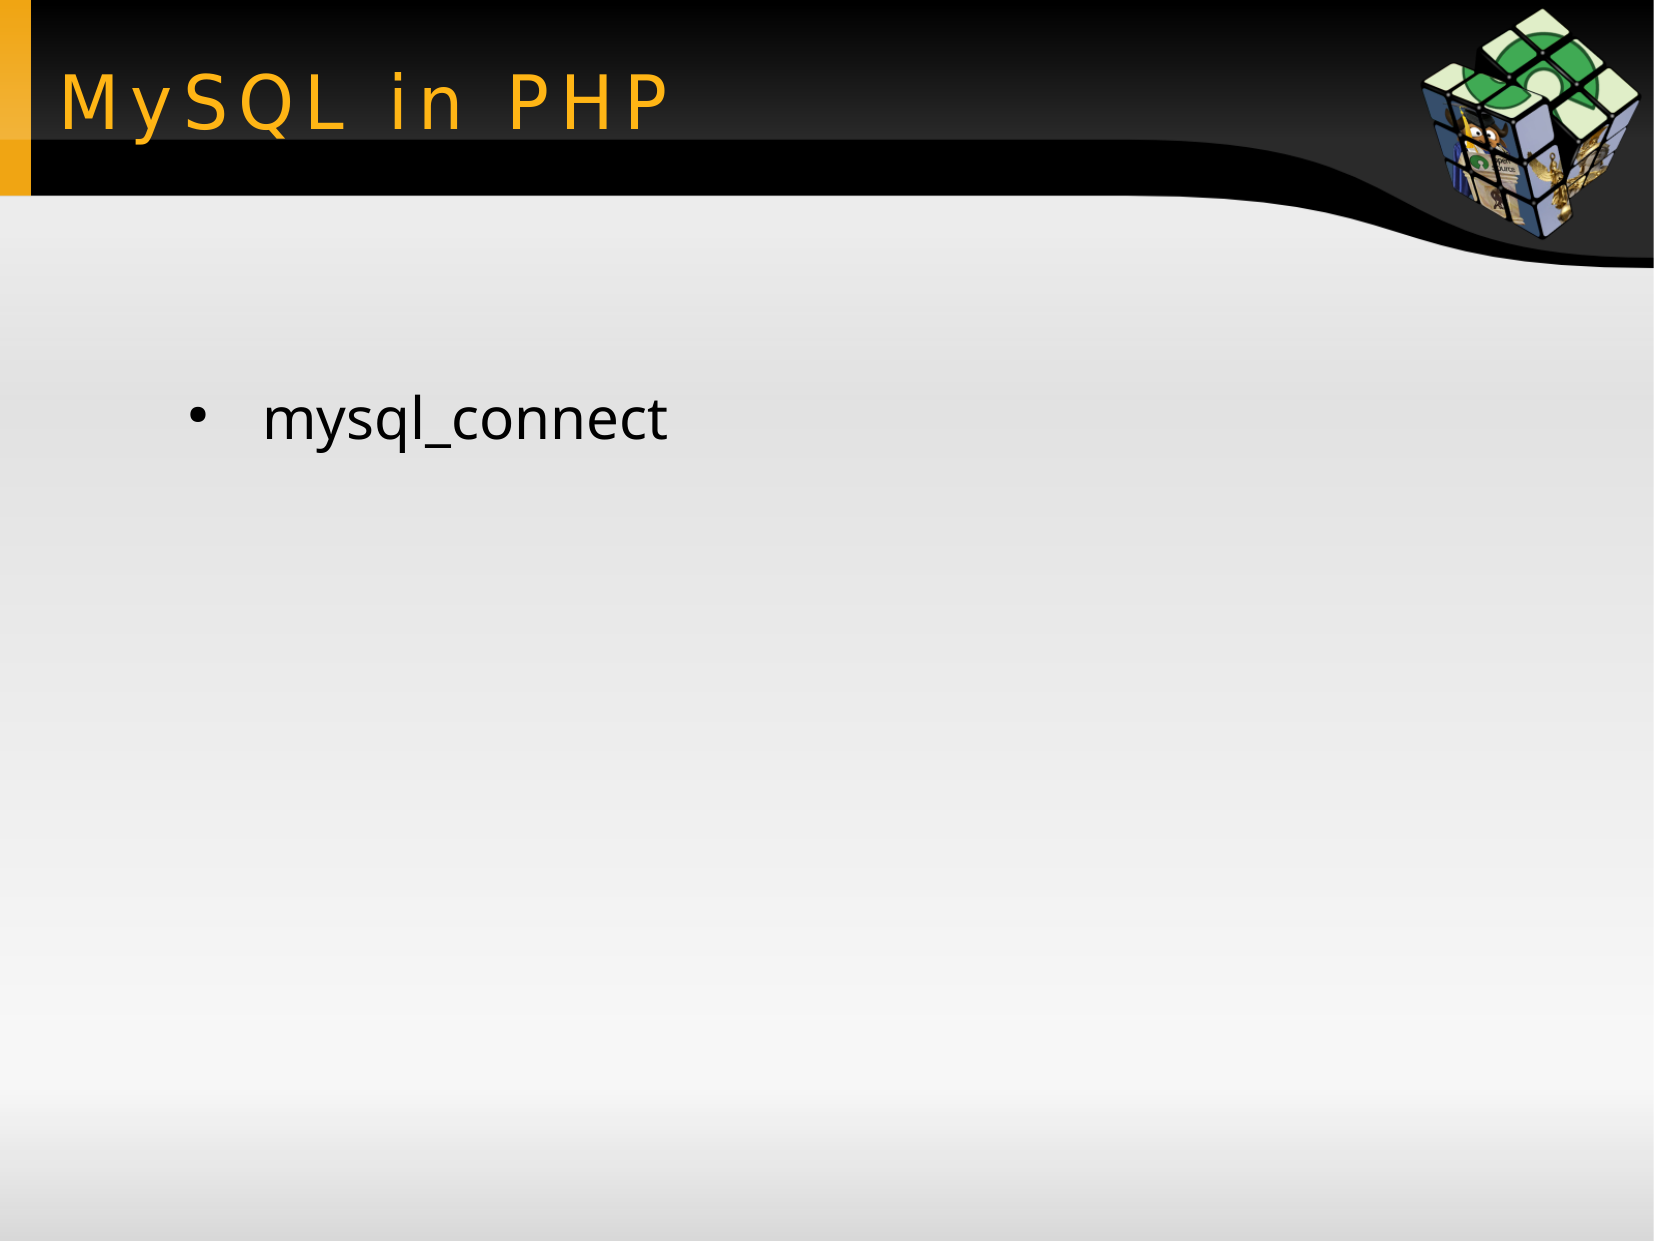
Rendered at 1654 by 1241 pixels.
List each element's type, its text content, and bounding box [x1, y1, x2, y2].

title MySQL in PHP [59, 29, 1270, 178]
picture [0, 0, 1654, 1241]
text_box mysql_connect [187, 337, 1534, 1080]
